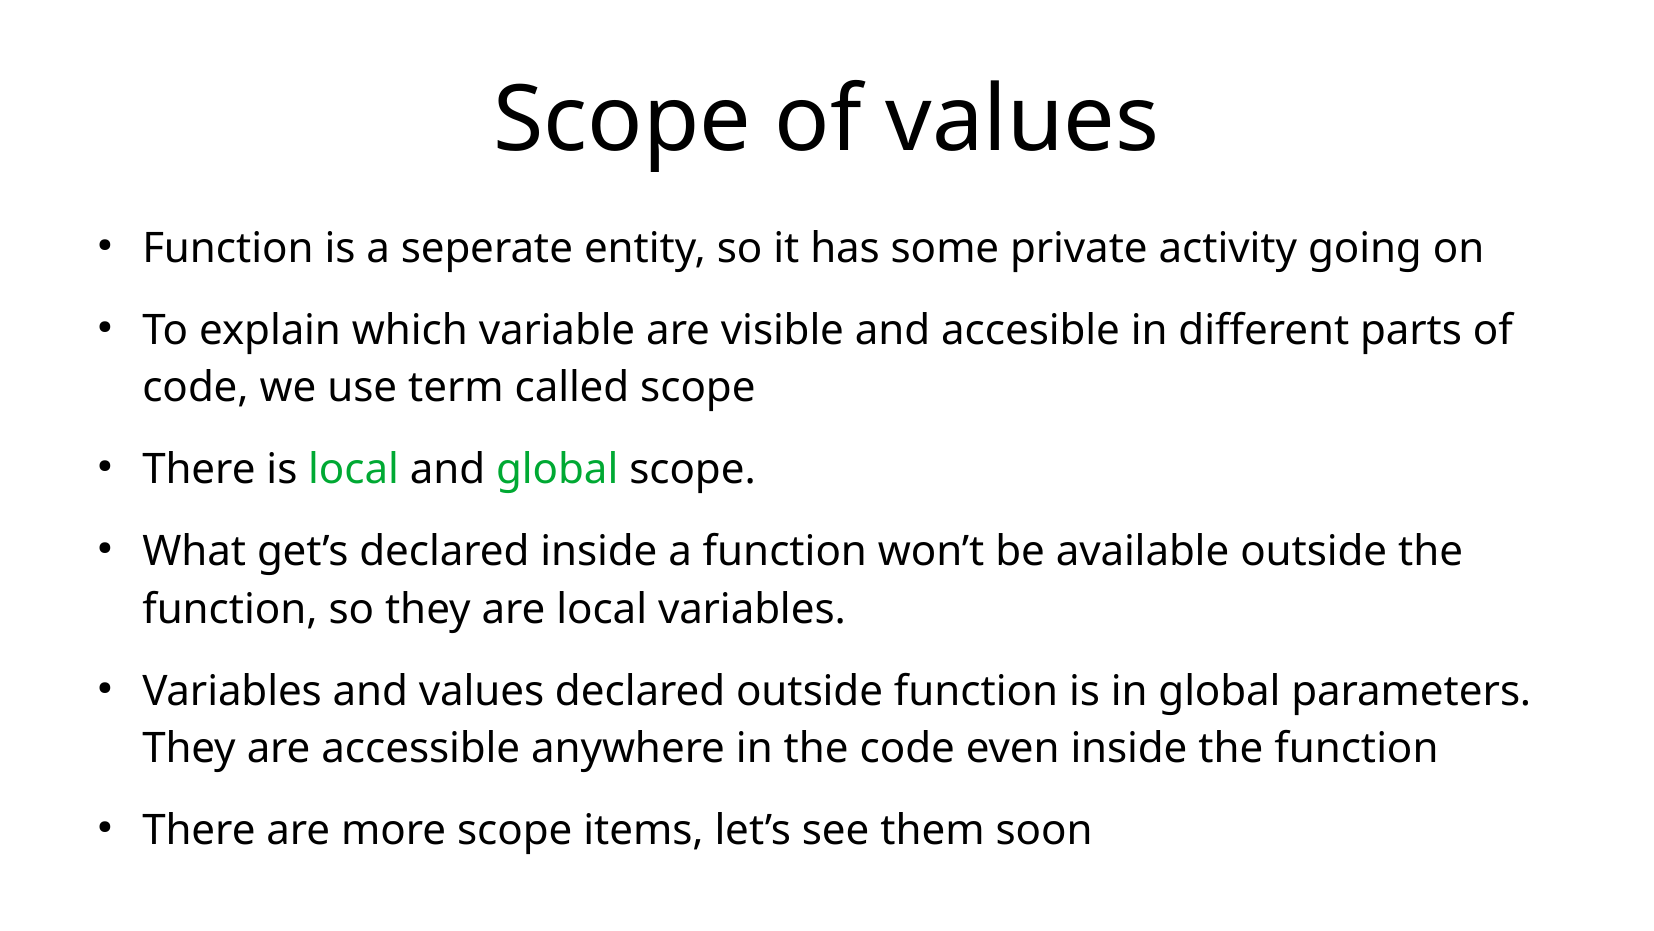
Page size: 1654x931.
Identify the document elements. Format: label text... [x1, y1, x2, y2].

list Function is a seperate entity, so it has some private activity going on To explain which variable are visible and accesible in different parts of code, we use term called scope There is local and global scope. What get’s declared inside a function won’t be available outside the function, so they are local variables. Variables and values declared outside function is in global parameters. They are accessible anywhere in the code even inside the function There are more scope items, let’s see them soon [82, 217, 1571, 863]
title Scope of values [82, 37, 1571, 193]
